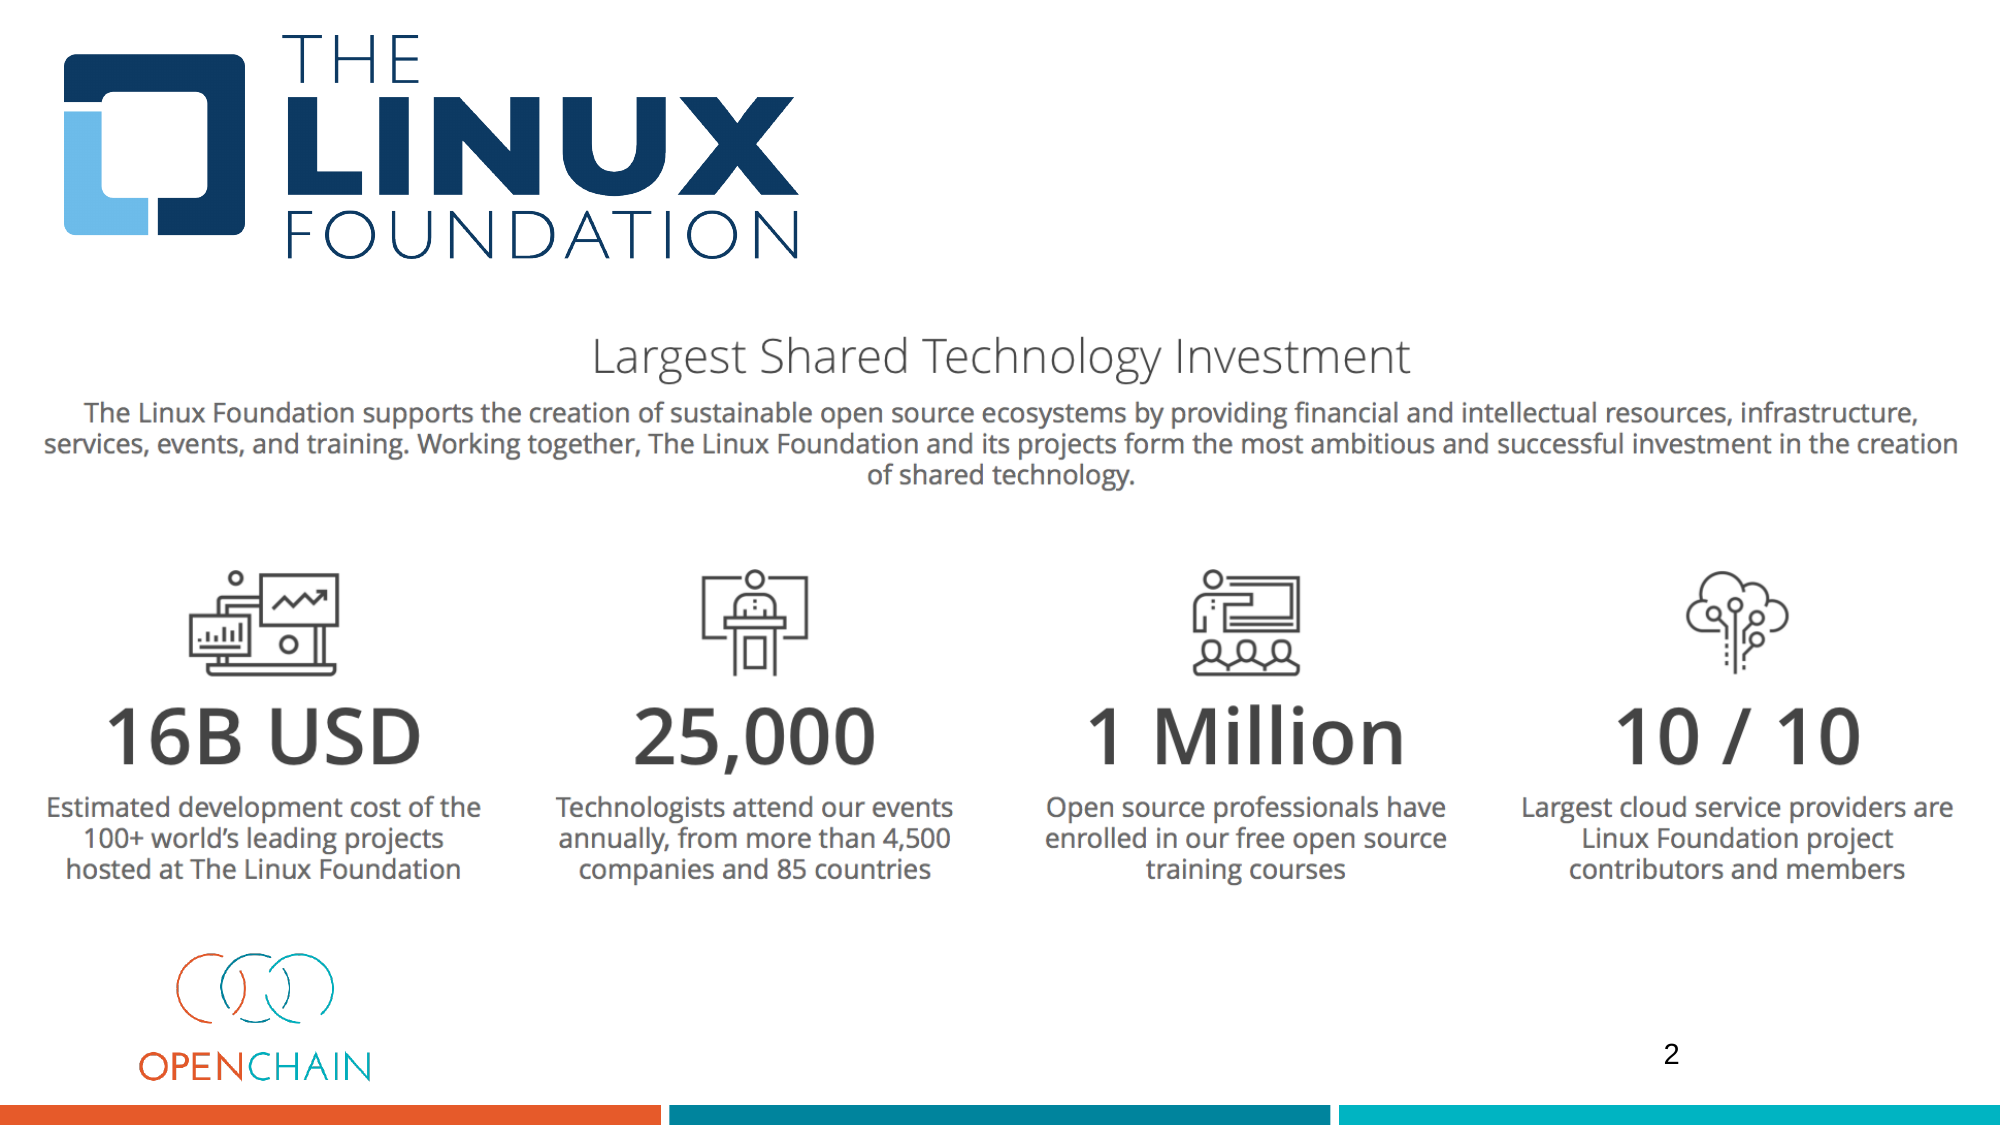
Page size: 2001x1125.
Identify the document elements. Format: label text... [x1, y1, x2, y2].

picture [64, 35, 799, 259]
picture [0, 312, 2000, 913]
slide_number <number> [1648, 1022, 1863, 1083]
picture [137, 951, 372, 1082]
